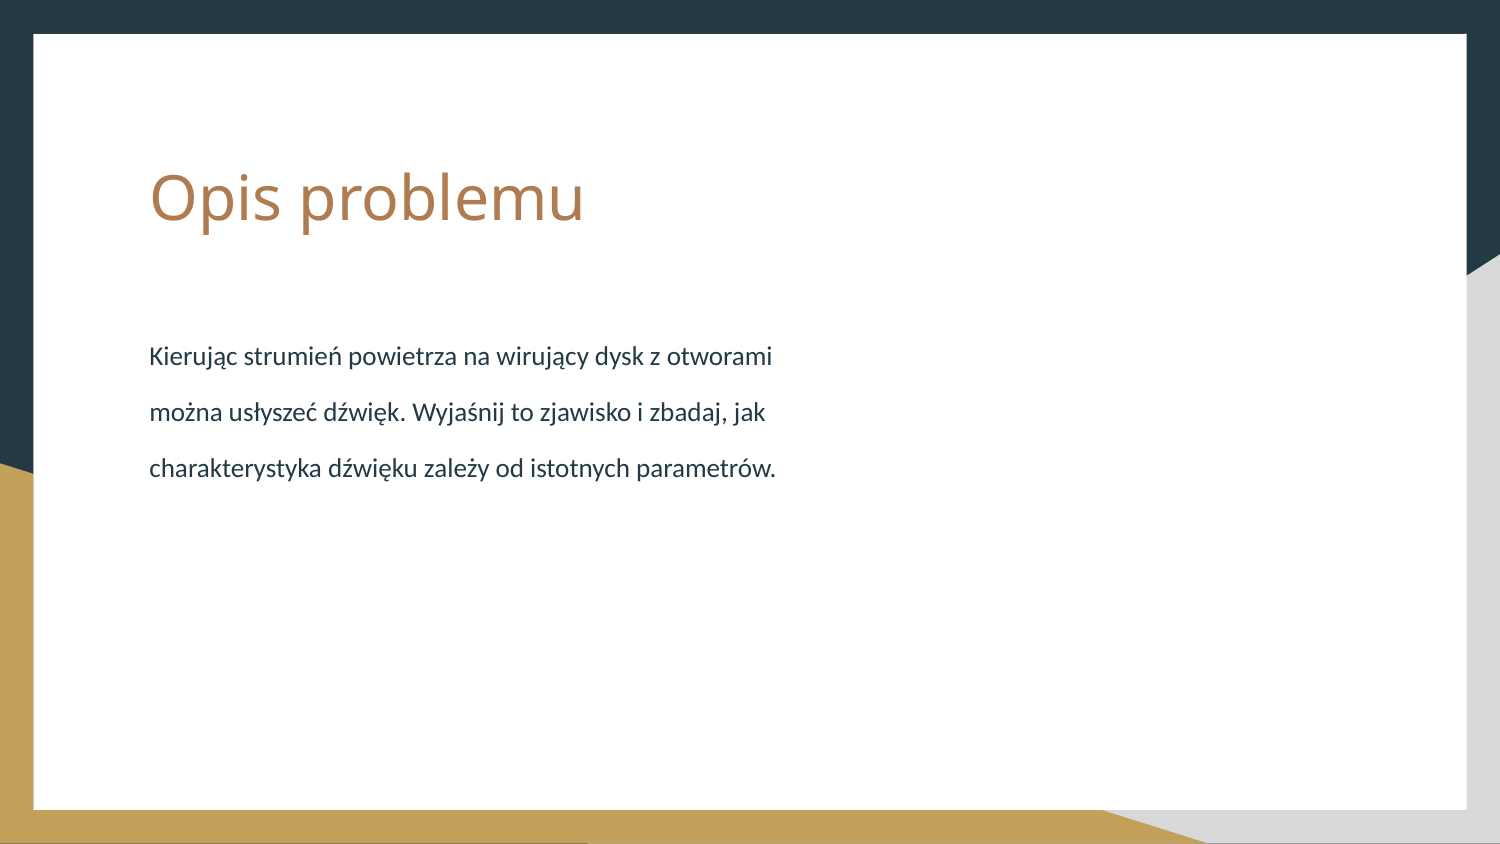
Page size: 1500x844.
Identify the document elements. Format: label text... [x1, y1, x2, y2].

list Kierując strumień powietrza na wirujący dysk z otworami można usłyszeć dźwięk. Wyjaśnij to zjawisko i zbadaj, jak charakterystyka dźwięku zależy od istotnych parametrów. [134, 326, 1366, 729]
title Opis problemu [134, 138, 1366, 296]
